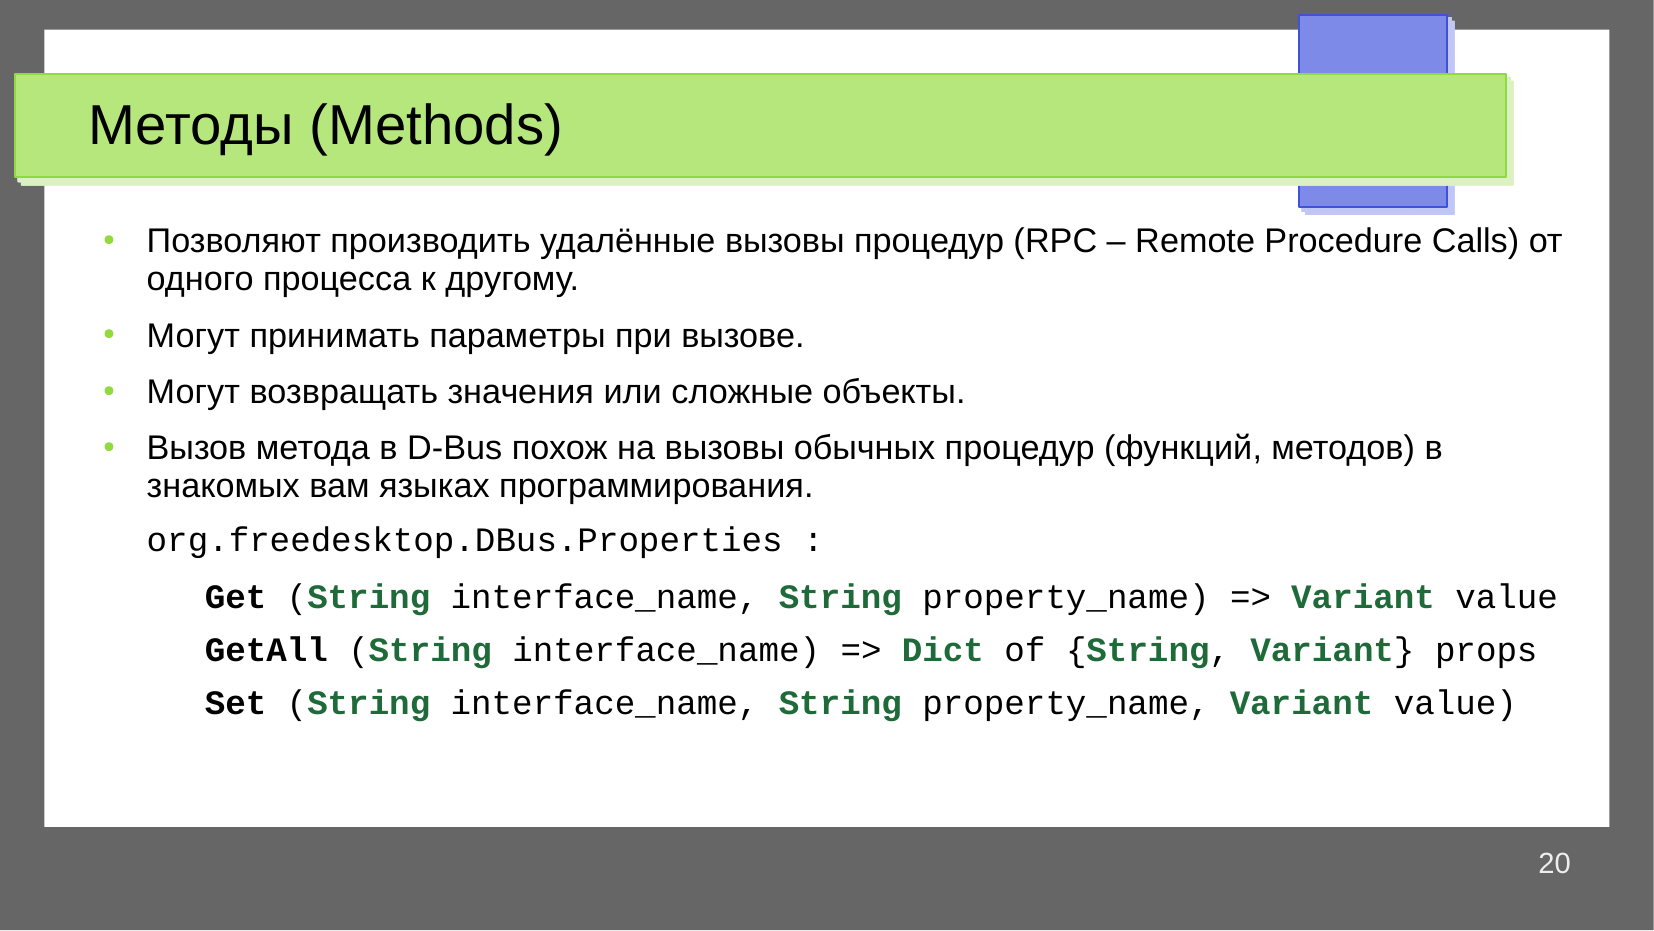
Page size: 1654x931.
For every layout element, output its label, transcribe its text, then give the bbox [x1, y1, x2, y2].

list Позволяют производить удалённые вызовы процедур (RPC – Remote Procedure Calls) от одного процесса к другому. Могут принимать параметры при вызове. Могут возвращать значения или сложные объекты. Вызов метода в D-Bus похож на вызовы обычных процедур (функций, методов) в знакомых вам языках программирования. org.freedesktop.DBus.Properties : Get (String interface_name, String property_name) => Variant value GetAll (String interface_name) => Dict of {String, Variant} props Set (String interface_name, String property_name, Variant value) [88, 221, 1565, 813]
title Методы (Methods) [88, 73, 1506, 178]
